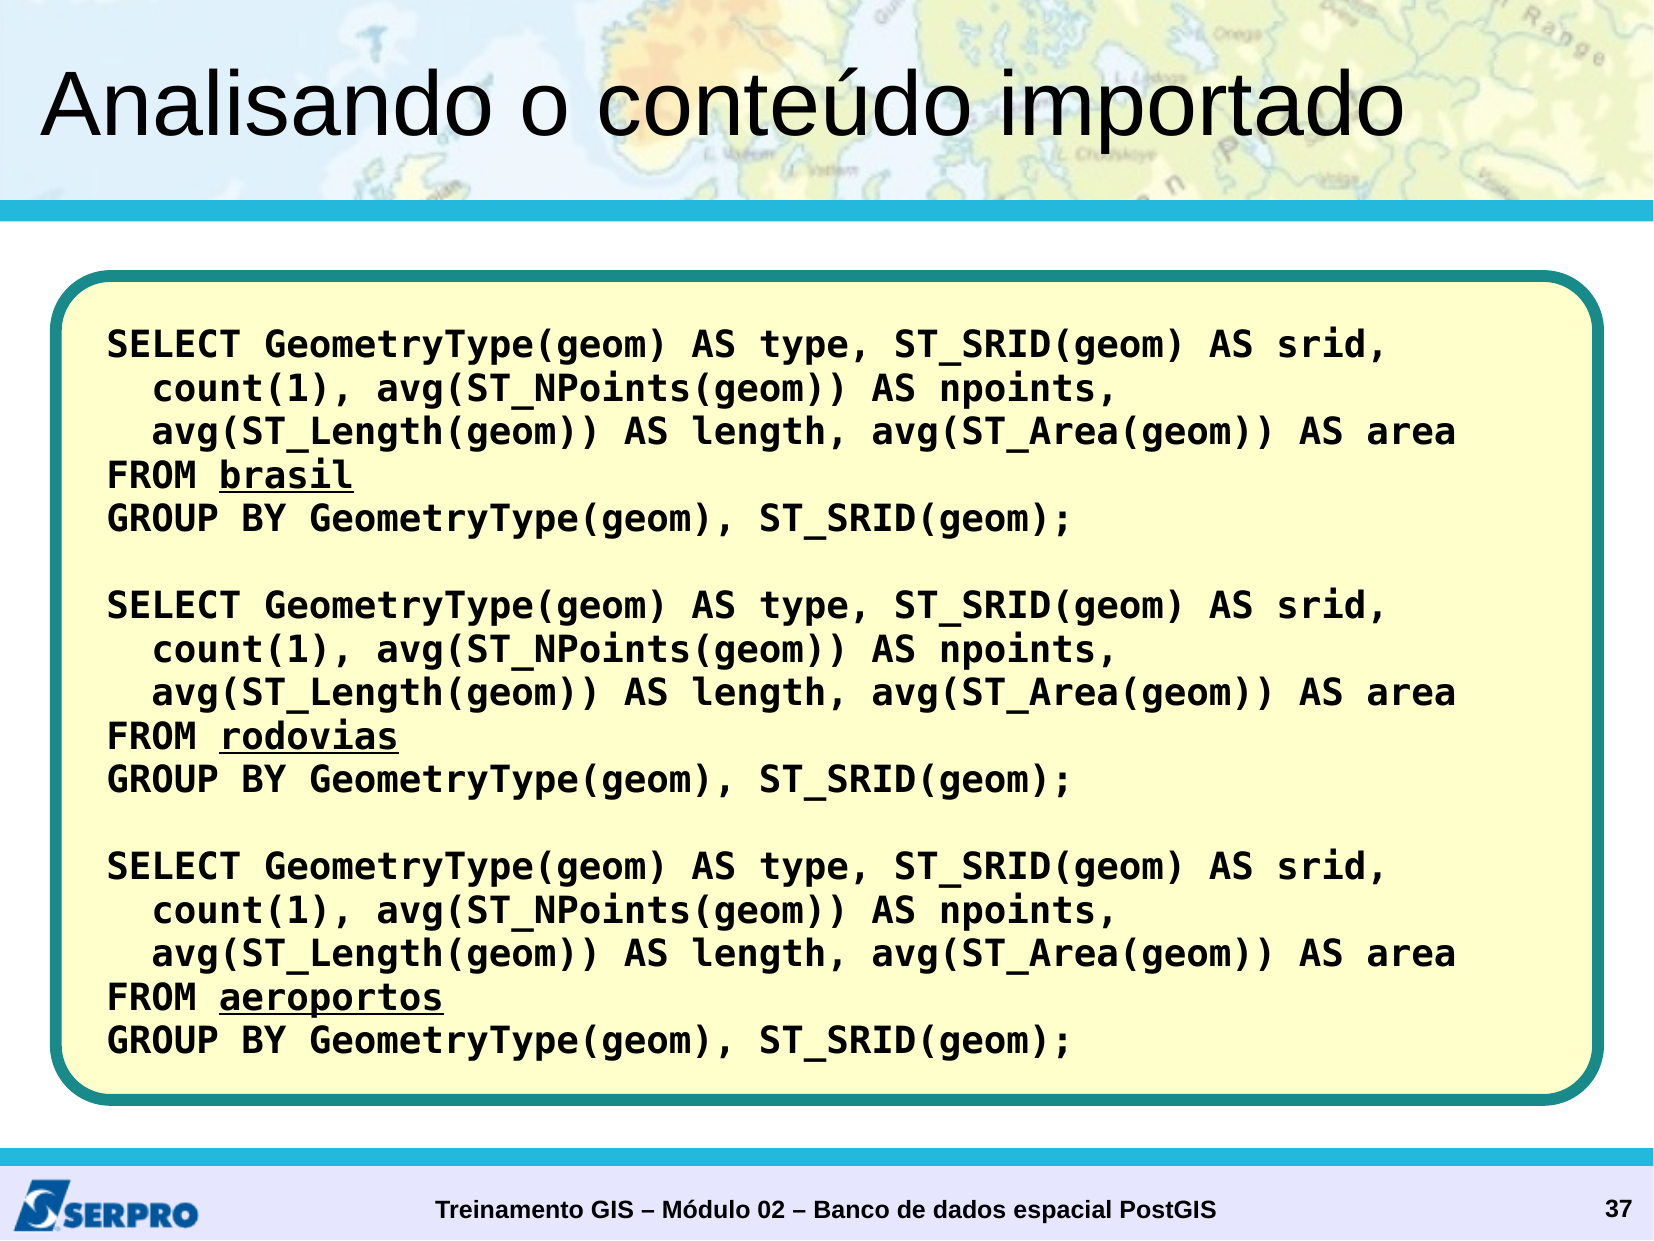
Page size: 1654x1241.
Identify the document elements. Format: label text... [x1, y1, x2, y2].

text_box SELECT GeometryType(geom) AS type, ST_SRID(geom) AS srid, count(1), avg(ST_NPoints(geom)) AS npoints, avg(ST_Length(geom)) AS length, avg(ST_Area(geom)) AS area FROM brasil GROUP BY GeometryType(geom), ST_SRID(geom); SELECT GeometryType(geom) AS type, ST_SRID(geom) AS srid, count(1), avg(ST_NPoints(geom)) AS npoints, avg(ST_Length(geom)) AS length, avg(ST_Area(geom)) AS area FROM rodovias GROUP BY GeometryType(geom), ST_SRID(geom); SELECT GeometryType(geom) AS type, ST_SRID(geom) AS srid, count(1), avg(ST_NPoints(geom)) AS npoints, avg(ST_Length(geom)) AS length, avg(ST_Area(geom)) AS area FROM aeroportos GROUP BY GeometryType(geom), ST_SRID(geom); [91, 315, 1599, 1071]
picture [10, 1177, 201, 1235]
title Analisando o conteúdo importado [40, 49, 1614, 159]
text_box [55, 276, 1596, 1100]
